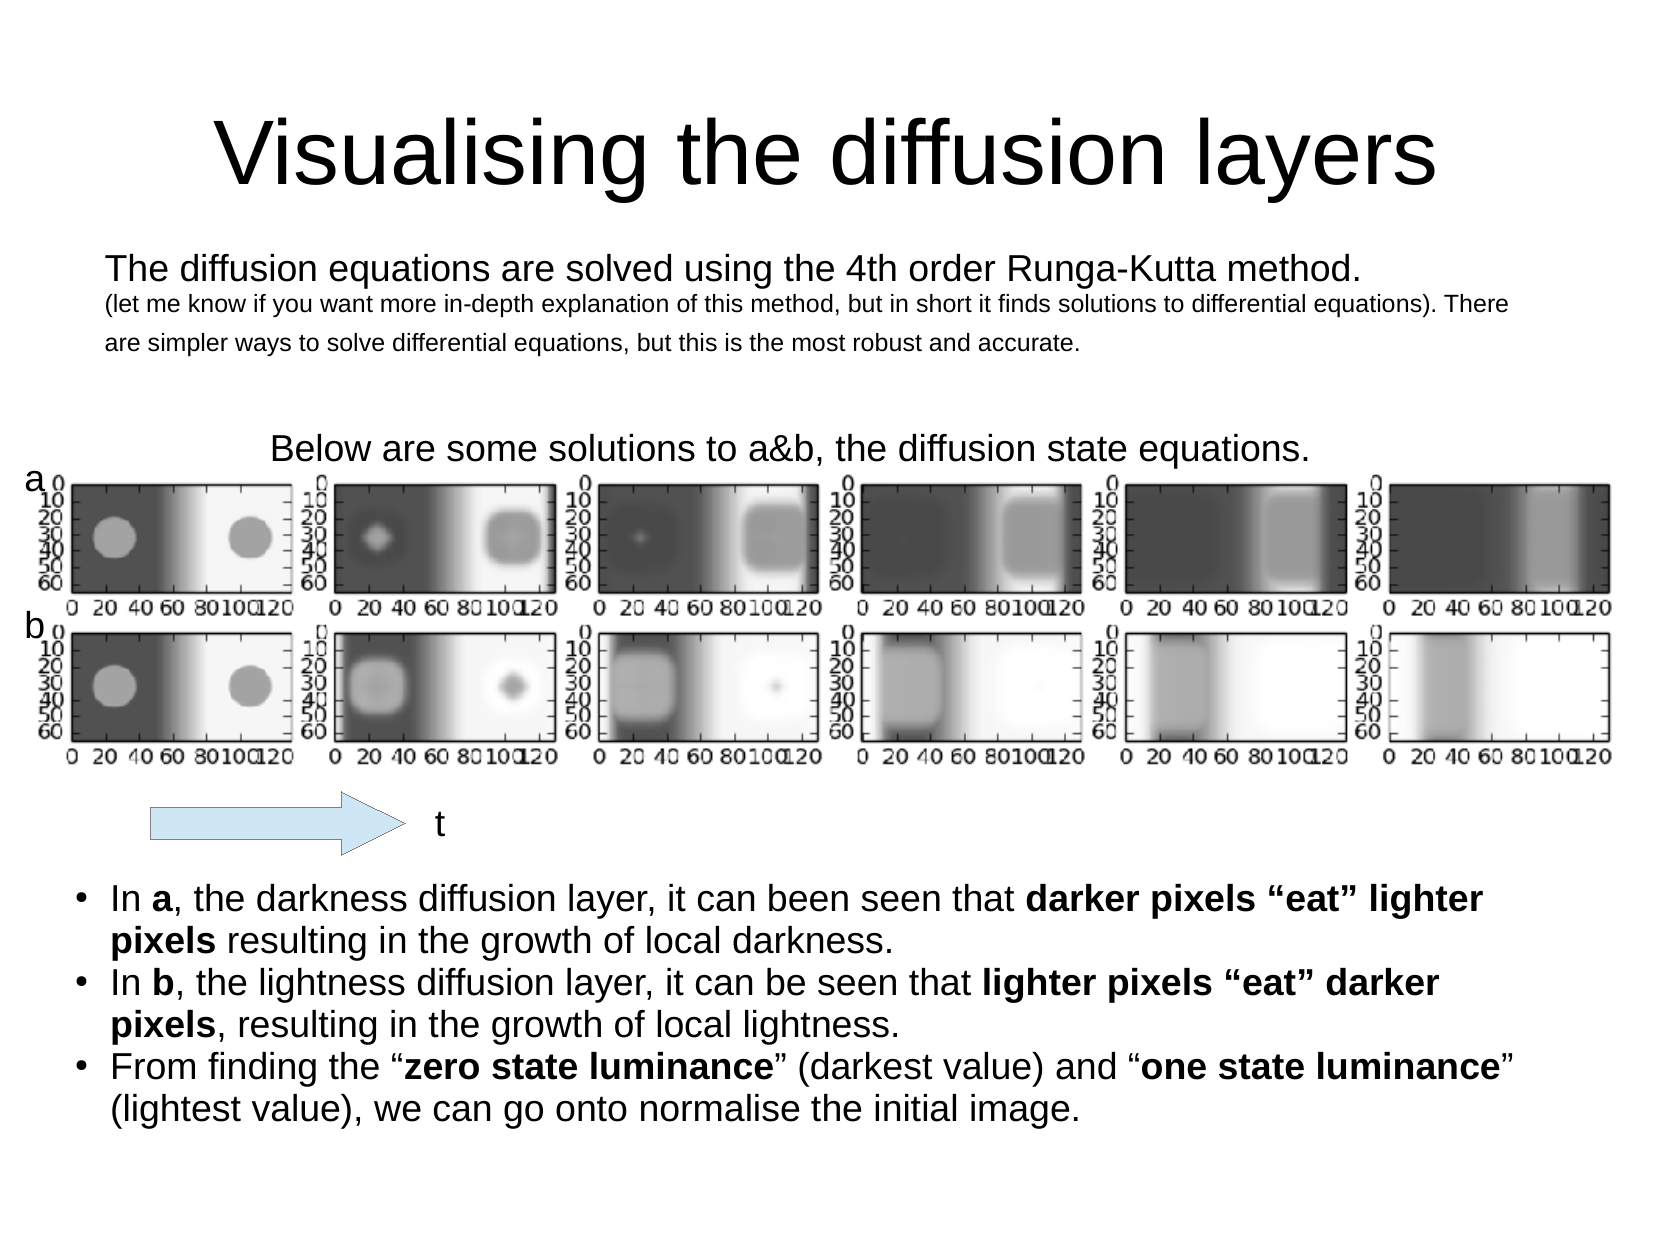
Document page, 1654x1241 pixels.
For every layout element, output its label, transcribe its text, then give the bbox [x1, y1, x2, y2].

picture [20, 472, 1654, 781]
text_box In a, the darkness diffusion layer, it can been seen that darker pixels “eat” lighter pixels resulting in the growth of local darkness. In b, the lightness diffusion layer, it can be seen that lighter pixels “eat” darker pixels, resulting in the growth of local lightness. From finding the “zero state luminance” (darkest value) and “one state luminance” (lightest value), we can go onto normalise the initial image. [60, 870, 1576, 1137]
text_box b [9, 596, 61, 654]
text_box t [420, 795, 466, 867]
text_box The diffusion equations are solved using the 4th order Runga-Kutta method. (let me know if you want more in-depth explanation of this method, but in short it finds solutions to differential equations). There are simpler ways to solve differential equations, but this is the most robust and accurate. [89, 240, 1561, 367]
text_box a [9, 450, 61, 596]
text_box Below are some solutions to a&b, the diffusion state equations. [255, 420, 1606, 472]
text_box [150, 791, 406, 856]
title Visualising the diffusion layers [82, 49, 1571, 257]
